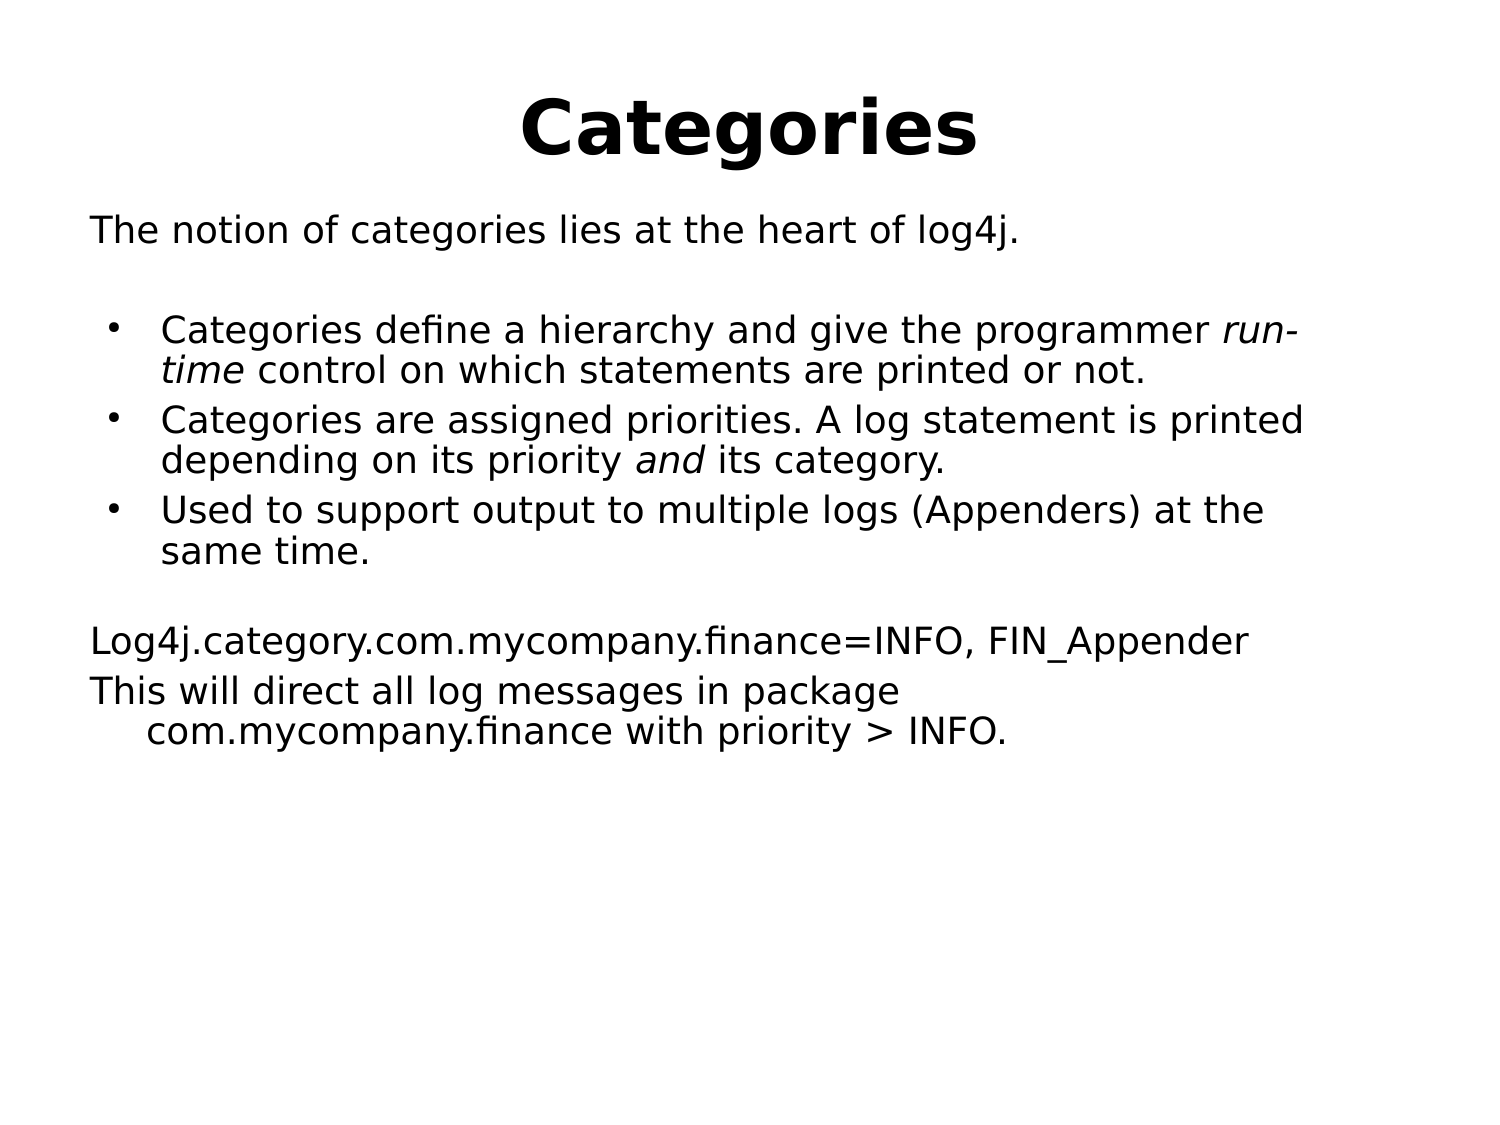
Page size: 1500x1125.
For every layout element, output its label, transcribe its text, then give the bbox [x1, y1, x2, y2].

list The notion of categories lies at the heart of log4j. Categories define a hierarchy and give the programmer run-time control on which statements are printed or not. Categories are assigned priorities. A log statement is printed depending on its priority and its category. Used to support output to multiple logs (Appenders) at the same time. Log4j.category.com.mycompany.finance=INFO, FIN_Appender This will direct all log messages in package com.mycompany.finance with priority > INFO. [75, 204, 1395, 1075]
title Categories [75, 44, 1425, 177]
